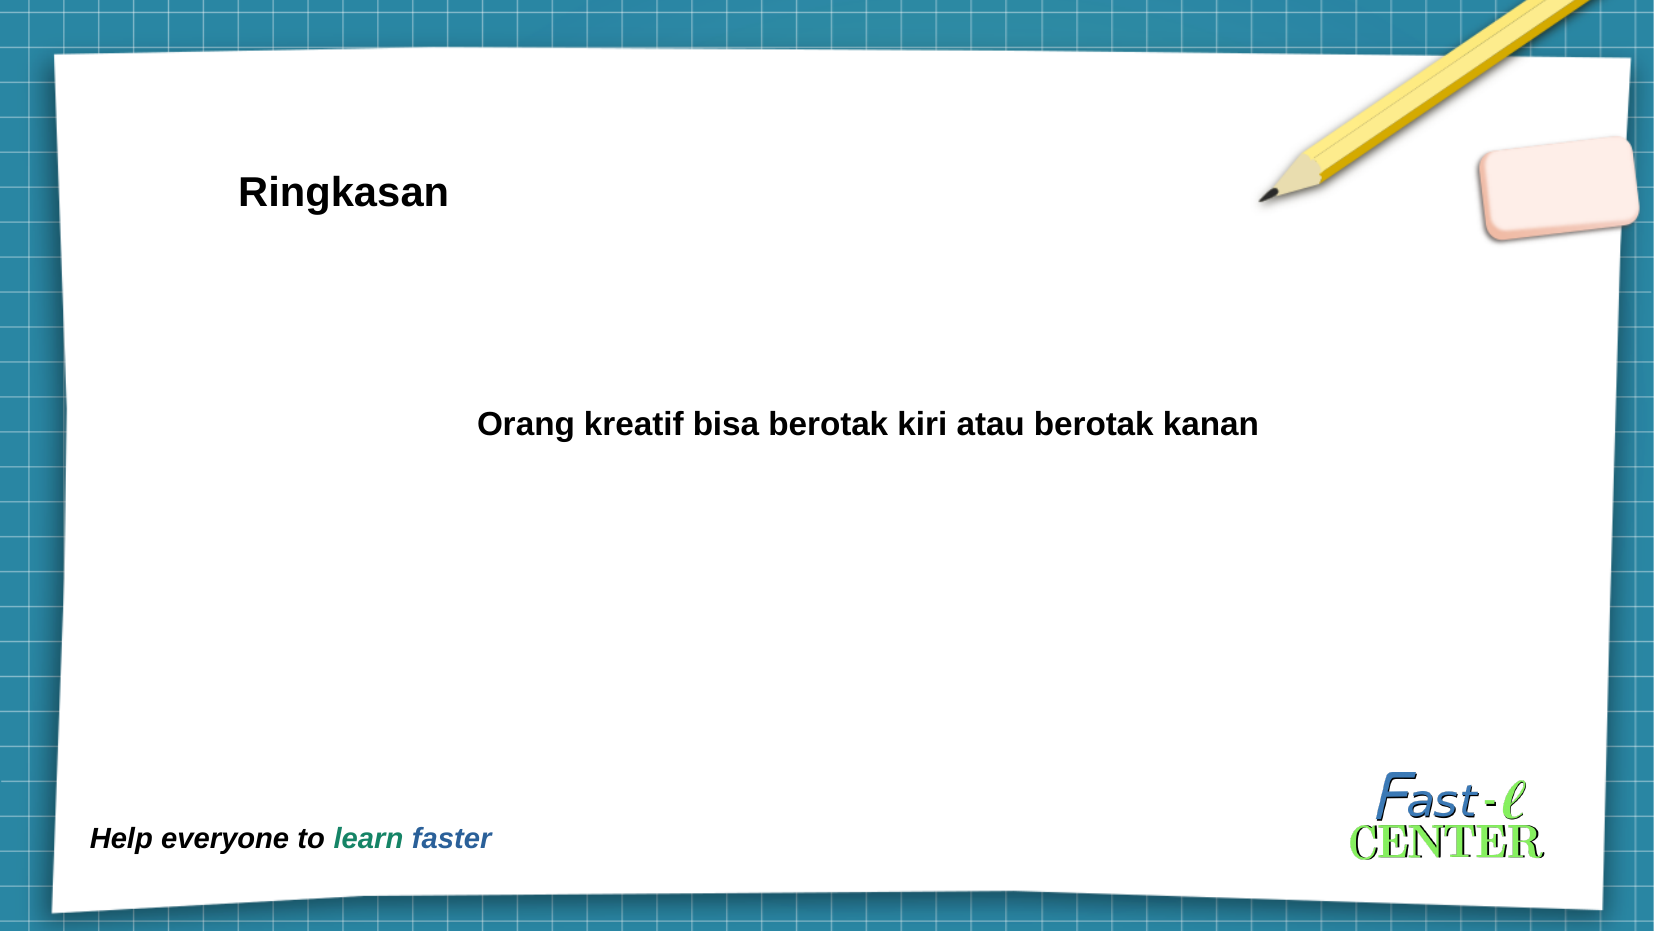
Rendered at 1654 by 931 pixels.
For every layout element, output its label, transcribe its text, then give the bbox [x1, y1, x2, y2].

text_box Help everyone to learn faster [75, 814, 507, 863]
text_box Orang kreatif bisa berotak kiri atau berotak kanan [462, 398, 1276, 451]
text_box Ringkasan [223, 160, 526, 226]
picture [0, 0, 1654, 931]
